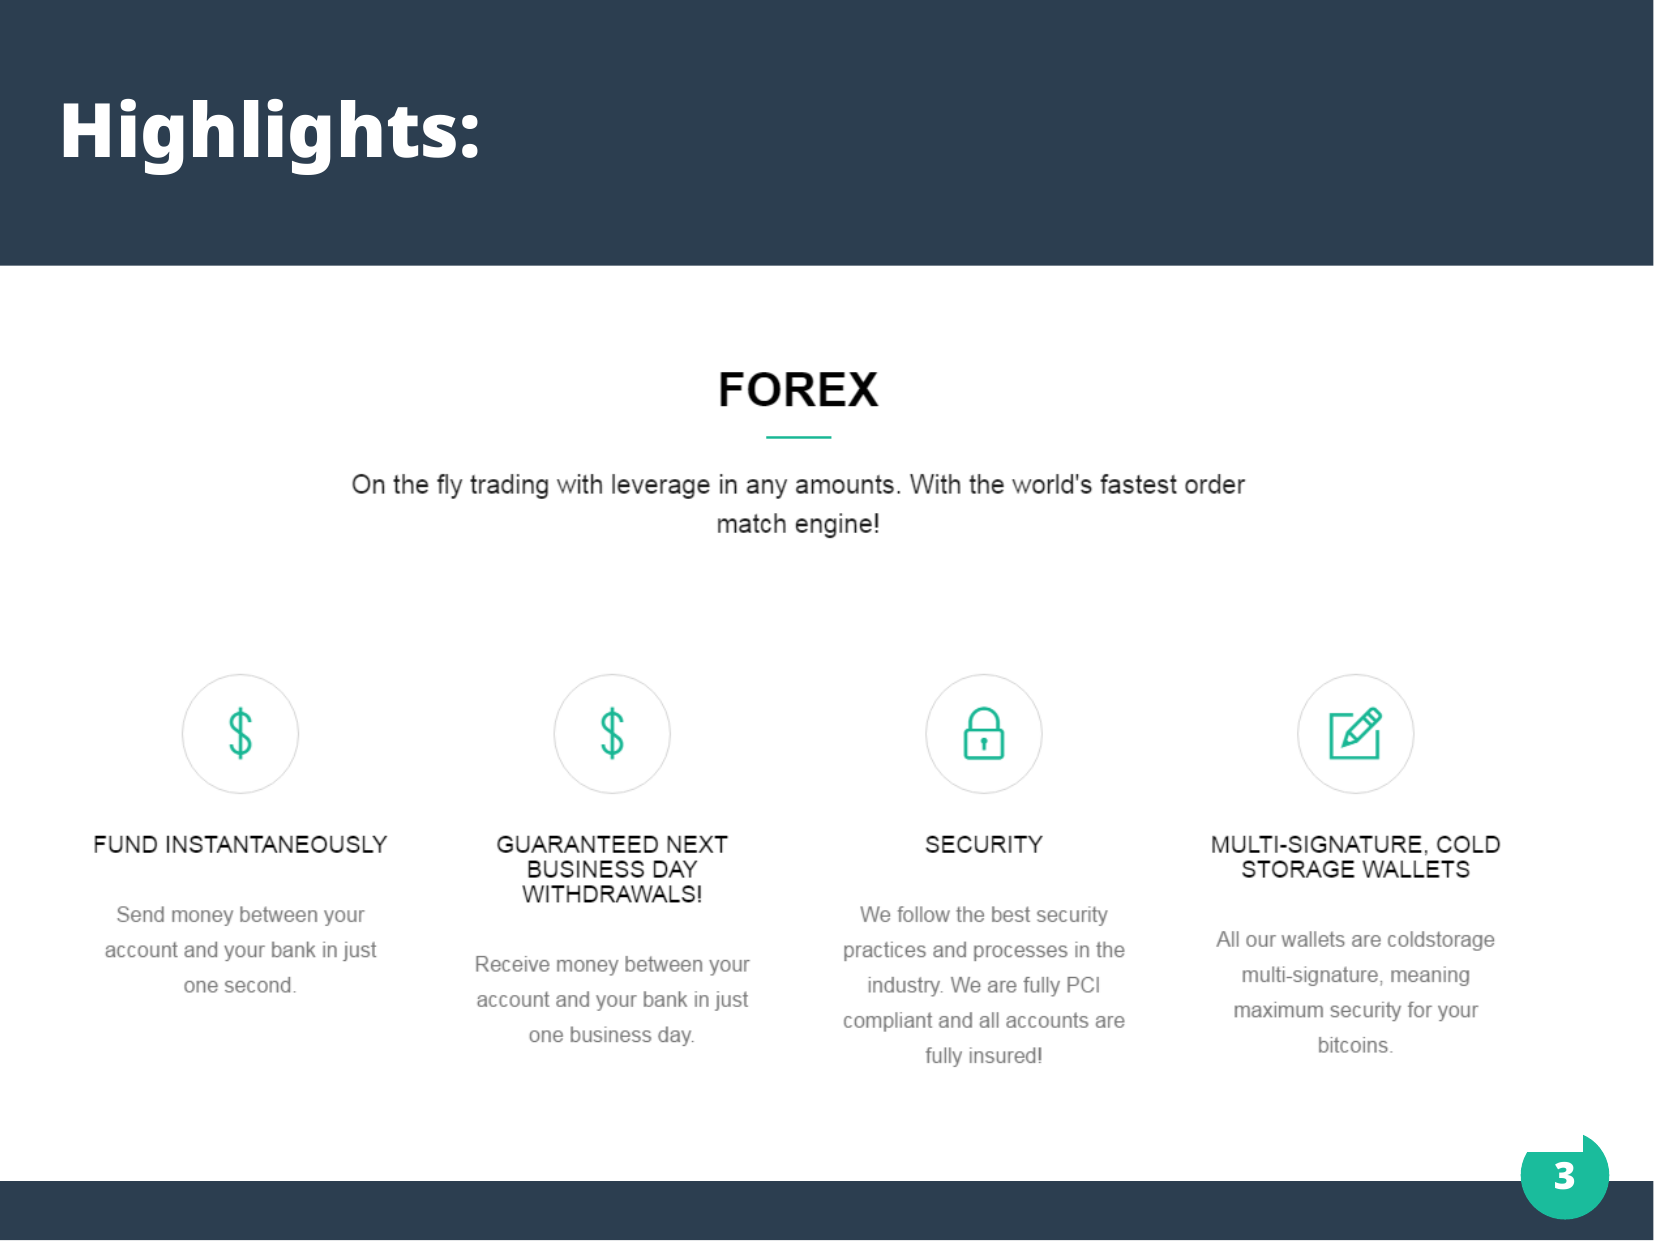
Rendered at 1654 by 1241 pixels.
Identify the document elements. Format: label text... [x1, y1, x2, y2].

title Highlights: [59, 49, 1595, 207]
picture [71, 324, 1583, 1152]
